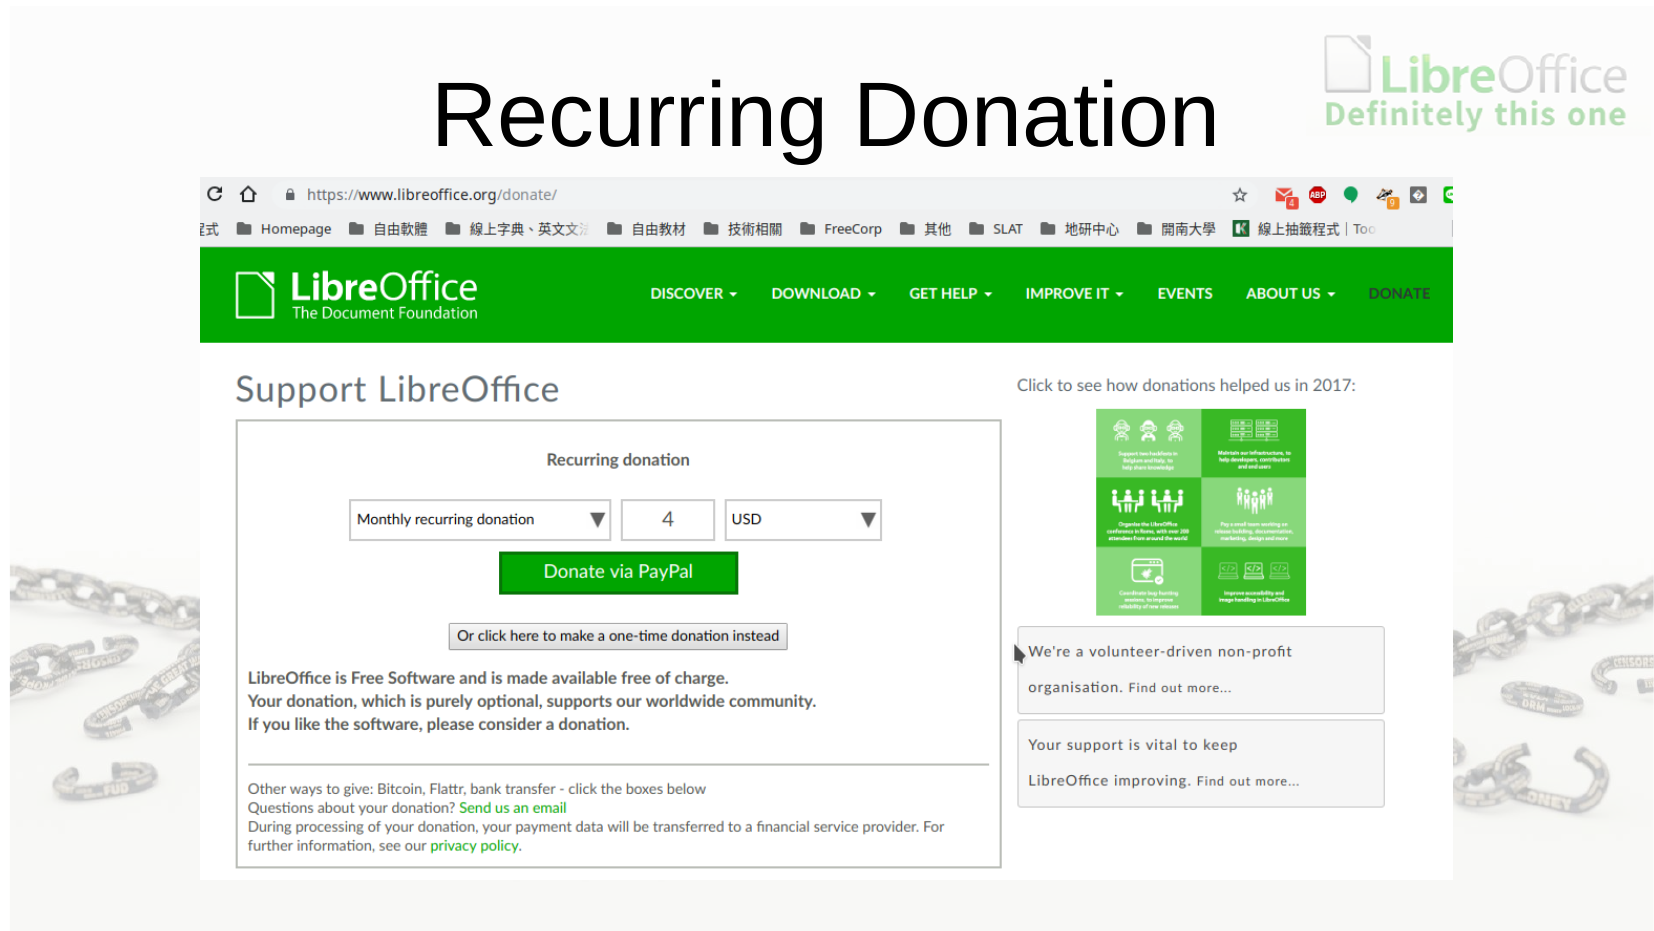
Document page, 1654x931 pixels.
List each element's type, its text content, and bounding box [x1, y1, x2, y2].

title Recurring Donation [82, 37, 1571, 193]
picture [9, 6, 1654, 931]
